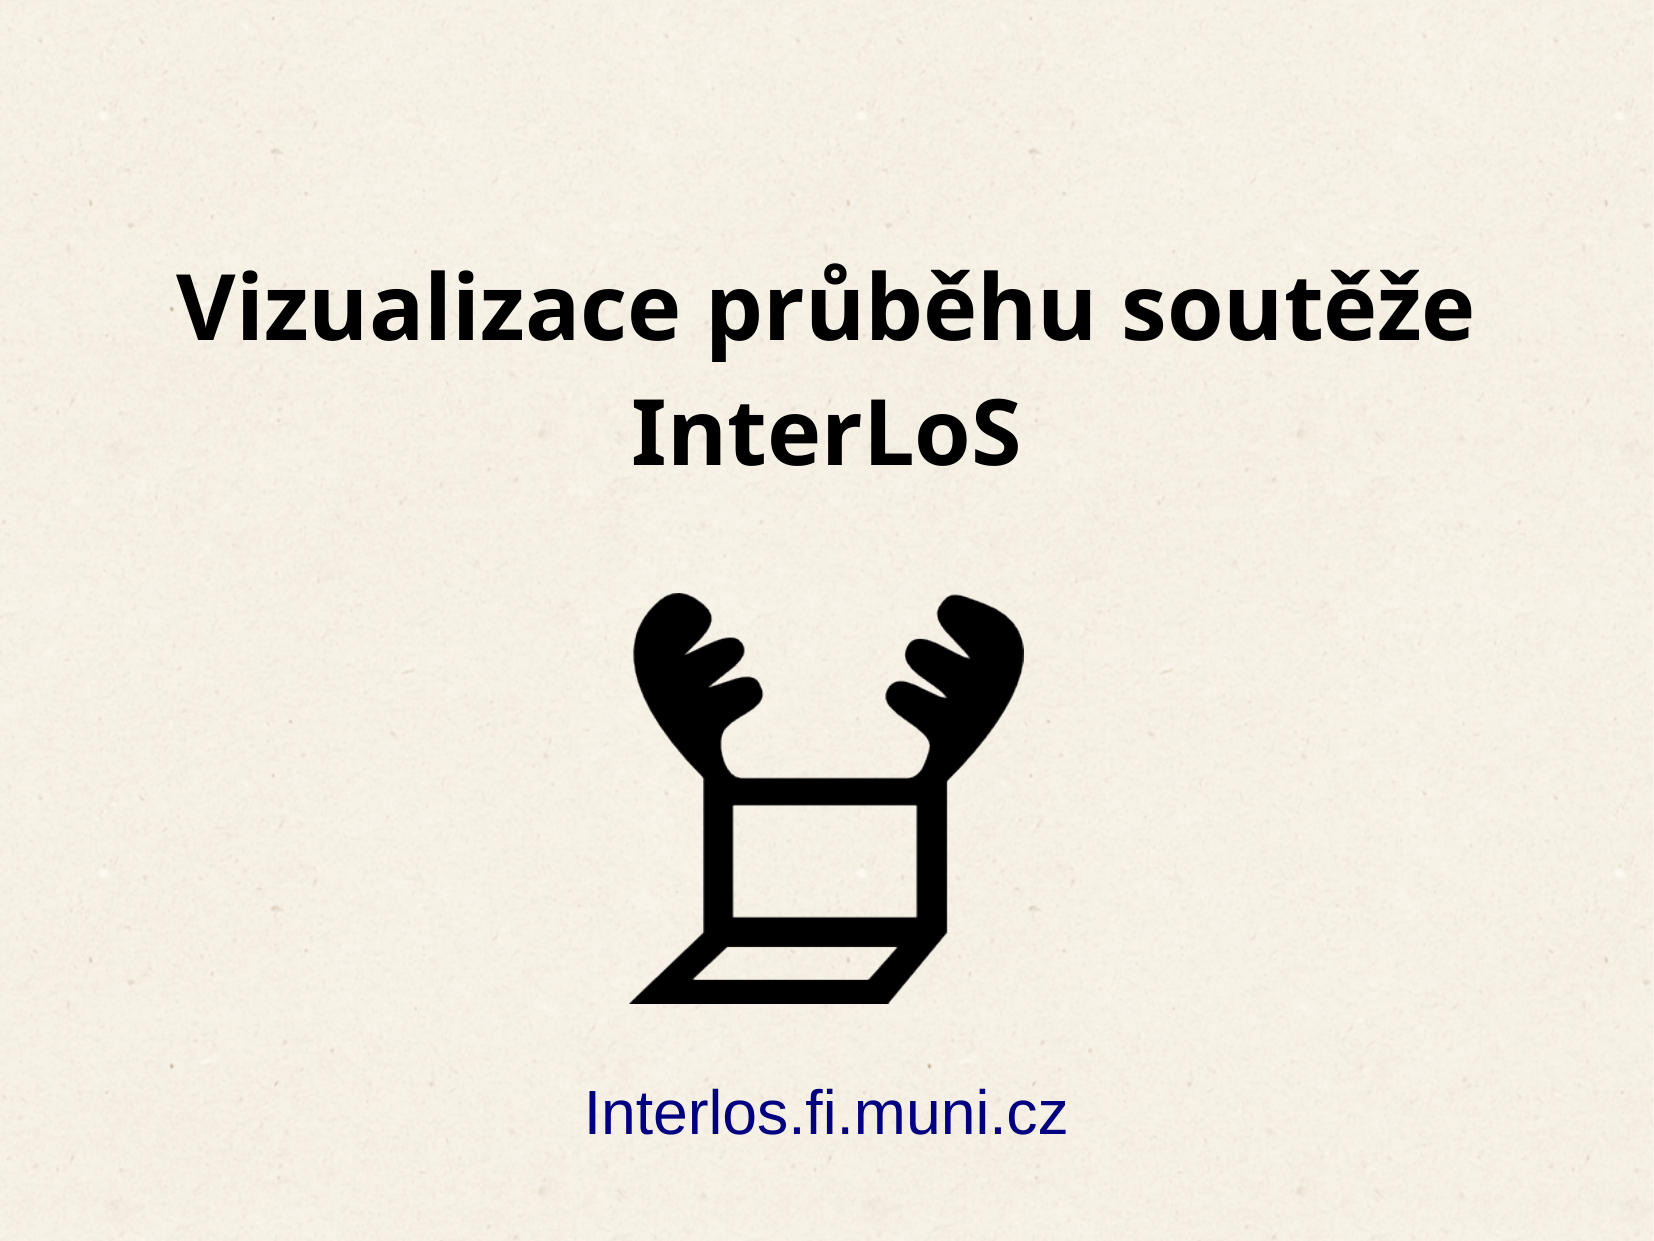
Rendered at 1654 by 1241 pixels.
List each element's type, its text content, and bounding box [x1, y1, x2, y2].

text_box Interlos.fi.muni.cz [569, 1071, 1085, 1156]
title Vizualizace průběhu soutěže InterLoS [82, 242, 1571, 493]
title [94, 472, 1583, 680]
picture [0, 0, 1654, 1241]
